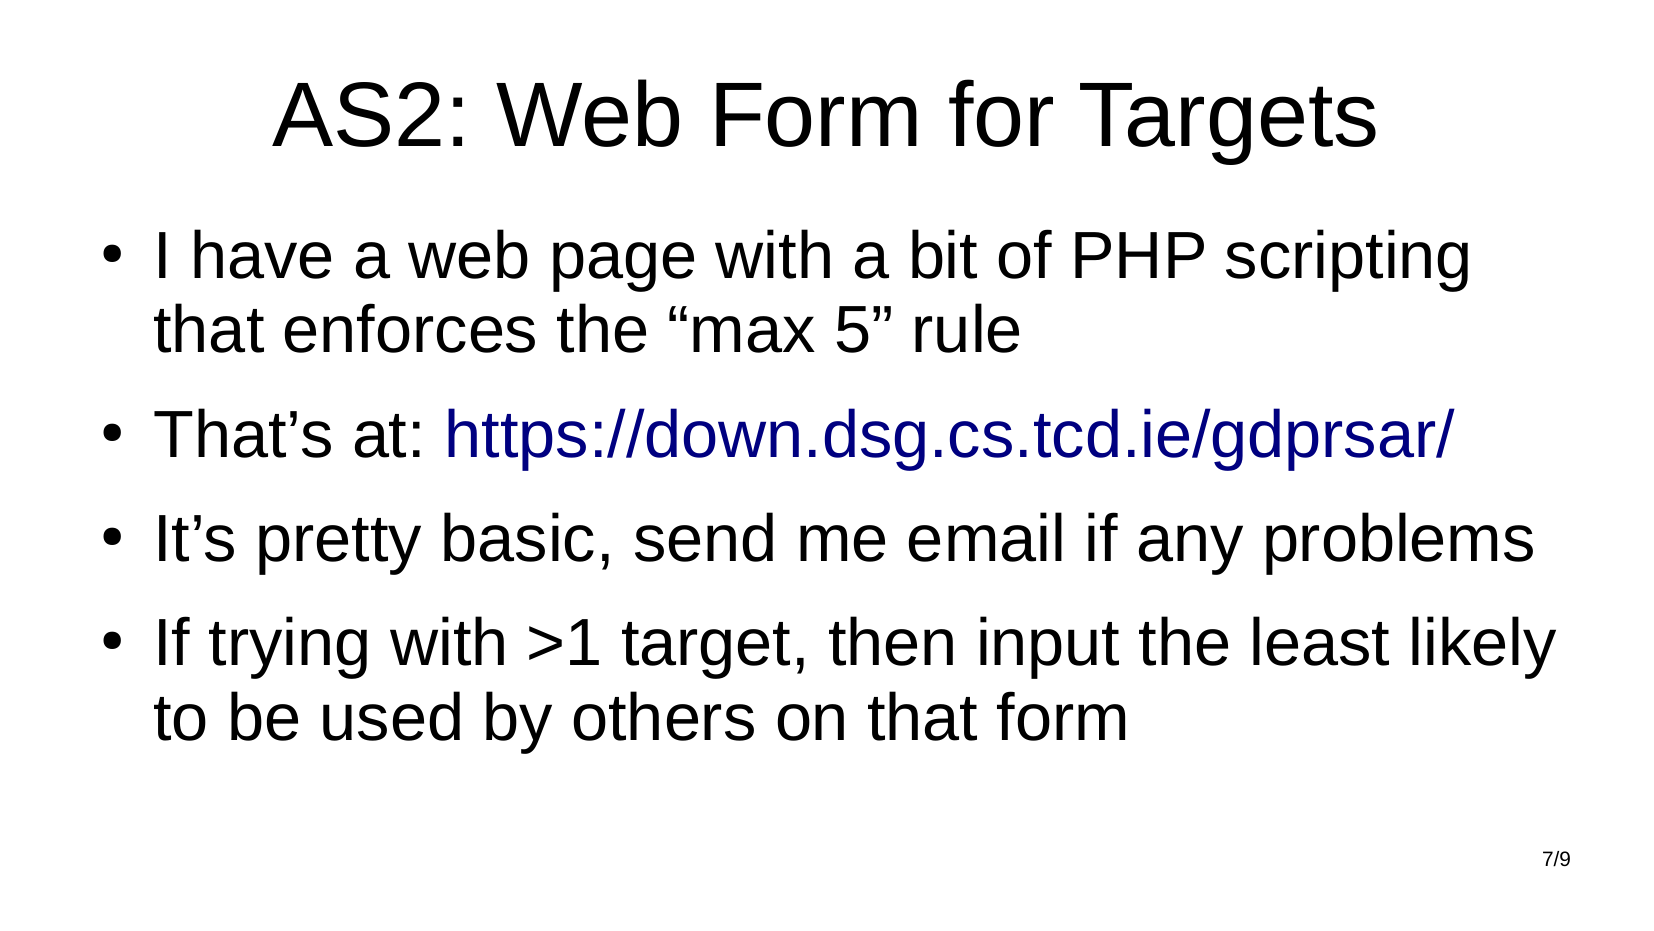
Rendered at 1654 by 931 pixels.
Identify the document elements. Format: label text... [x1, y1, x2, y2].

title AS2: Web Form for Targets [82, 37, 1571, 193]
list I have a web page with a bit of PHP scripting that enforces the “max 5” rule That’s at: https://down.dsg.cs.tcd.ie/gdprsar/ It’s pretty basic, send me email if any problems If trying with >1 target, then input the least likely to be used by others on that form [82, 217, 1571, 758]
